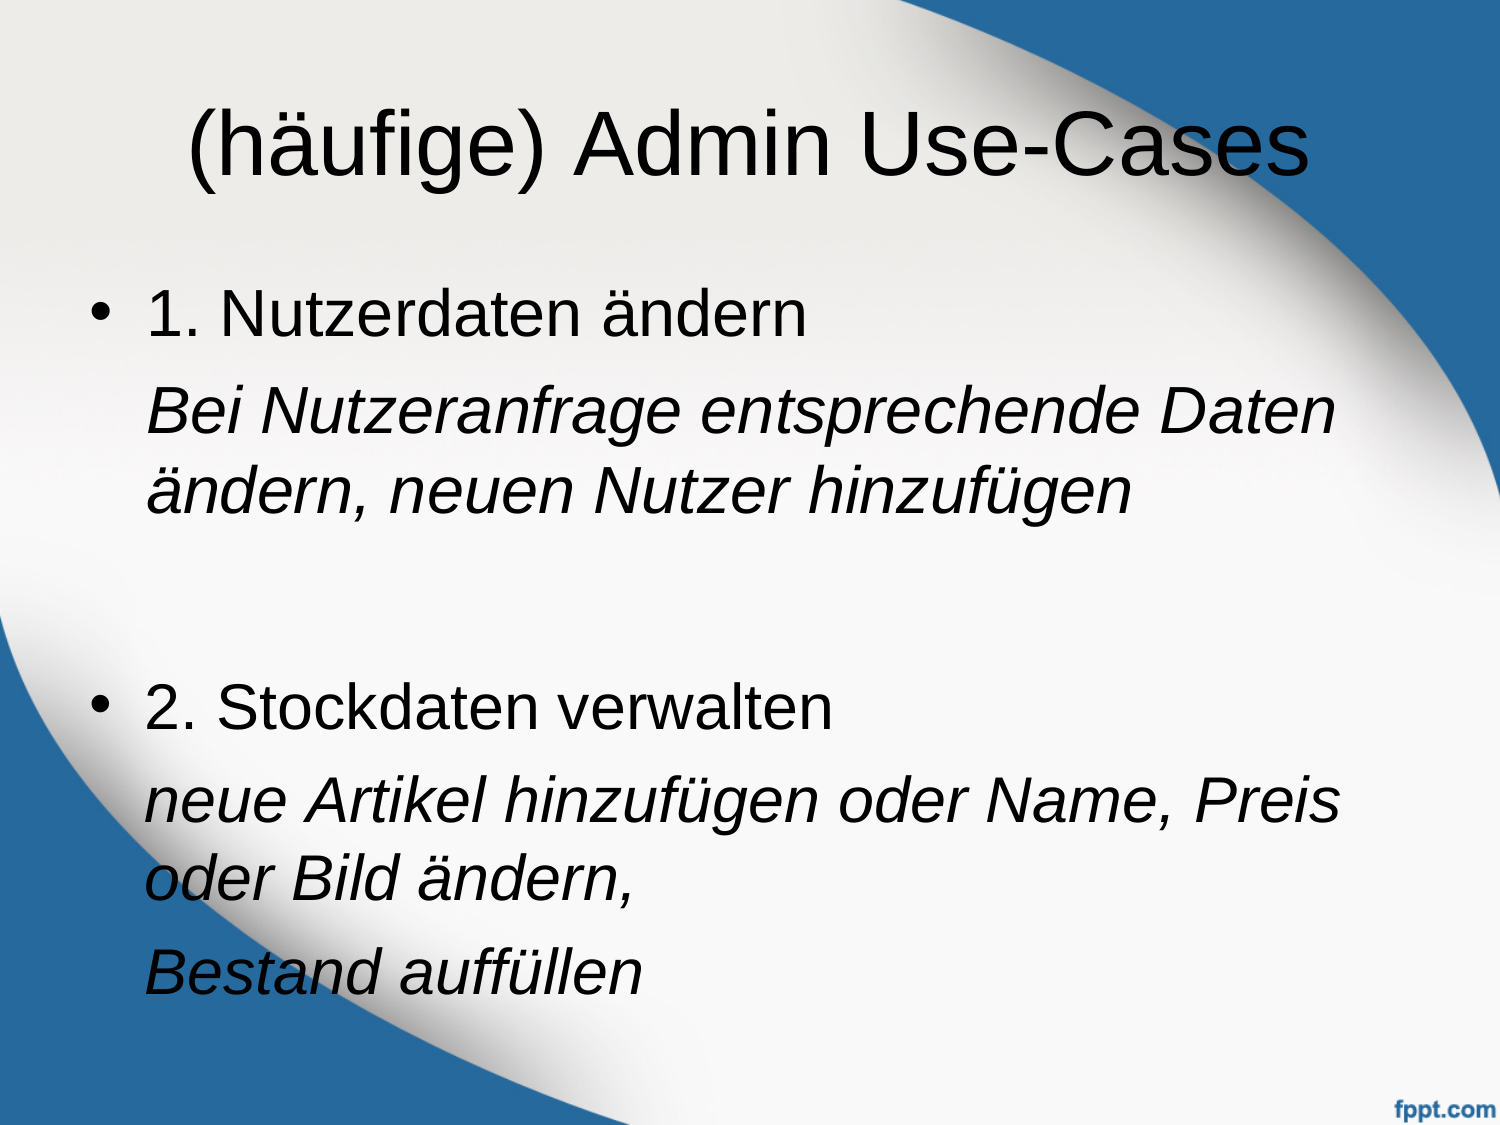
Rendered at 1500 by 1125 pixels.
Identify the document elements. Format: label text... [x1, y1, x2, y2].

picture [0, 0, 1500, 1125]
list 1. Nutzerdaten ändern Bei Nutzeranfrage entsprechende Daten ändern, neuen Nutzer hinzufügen [75, 262, 1426, 623]
list 2. Stockdaten verwalten neue Artikel hinzufügen oder Name, Preis oder Bild ändern, Bestand auffüllen [75, 656, 1426, 1017]
title (häufige) Admin Use-Cases [75, 21, 1426, 257]
